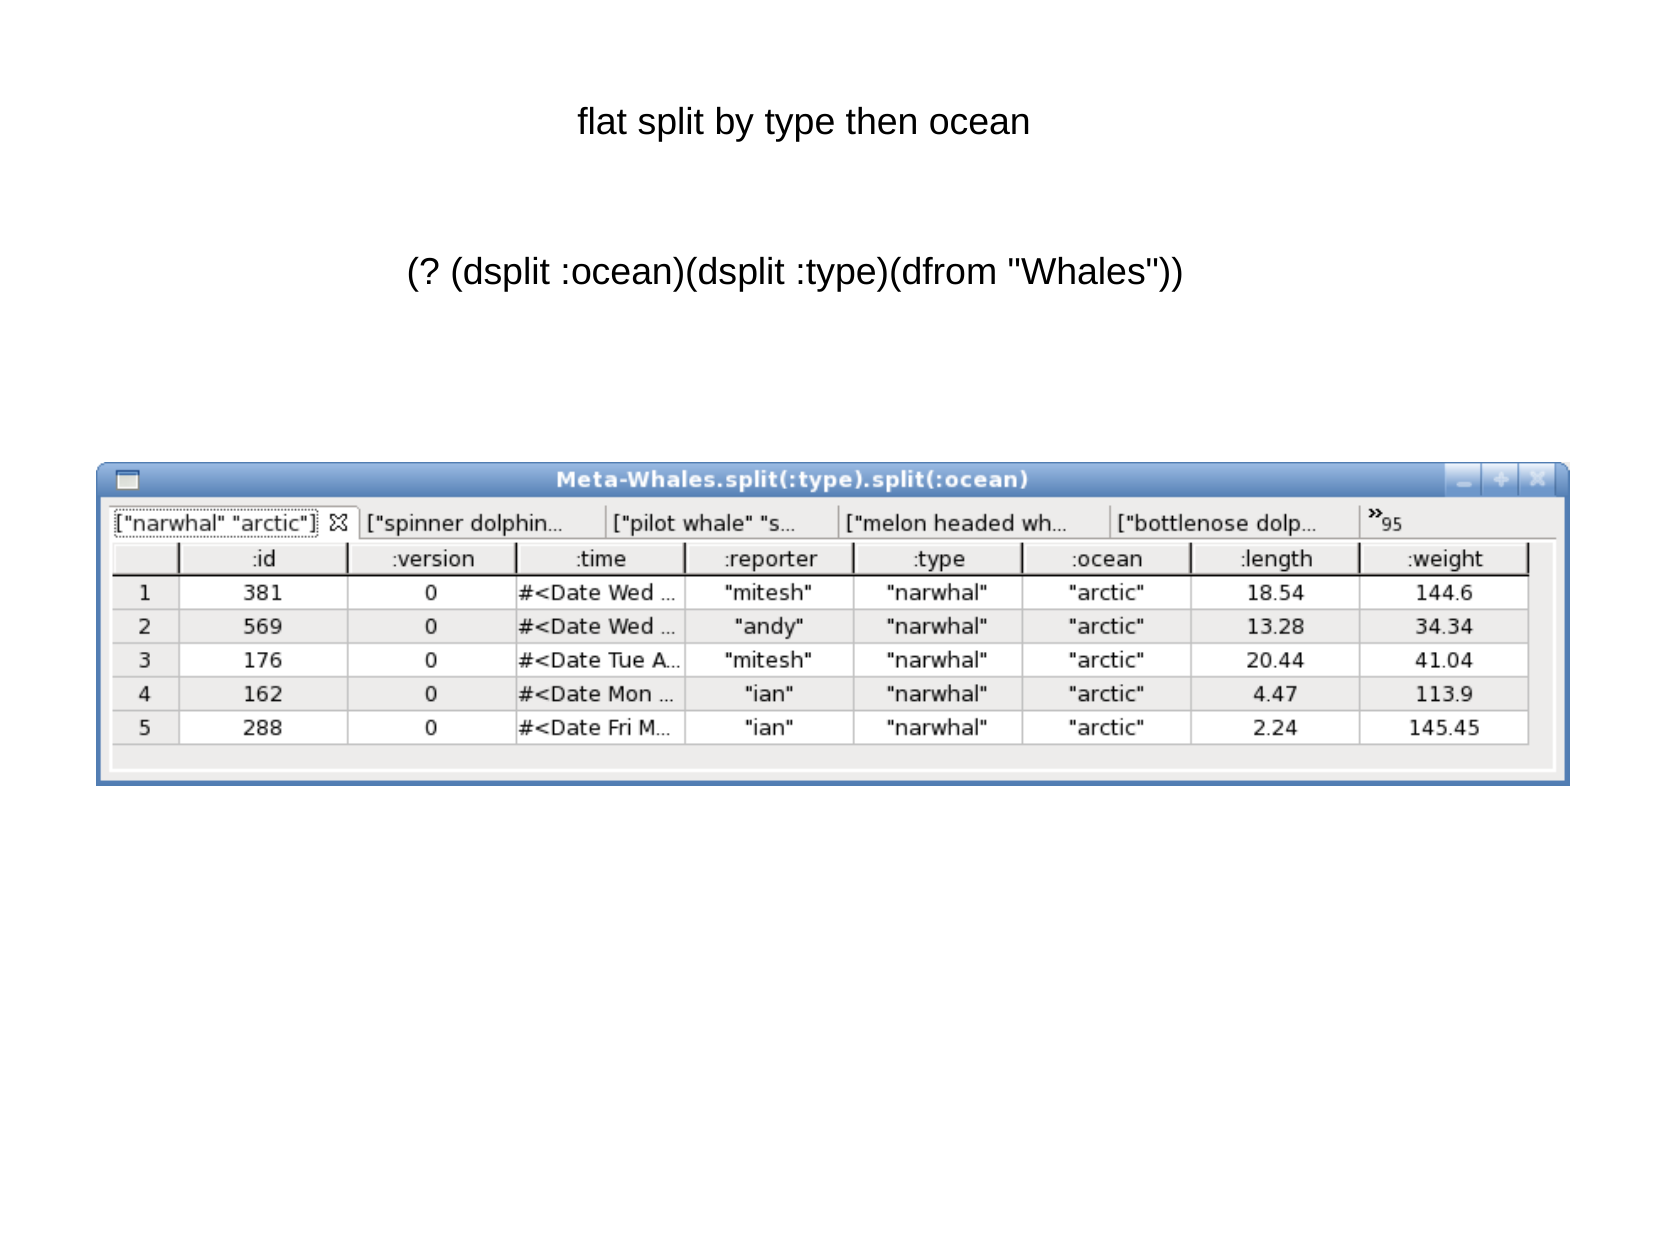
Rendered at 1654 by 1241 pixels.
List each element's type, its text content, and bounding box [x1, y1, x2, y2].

picture [96, 462, 1570, 786]
text_box (? (dsplit :ocean)(dsplit :type)(dfrom "Whales")) [391, 243, 1201, 301]
text_box flat split by type then ocean [562, 93, 1047, 151]
